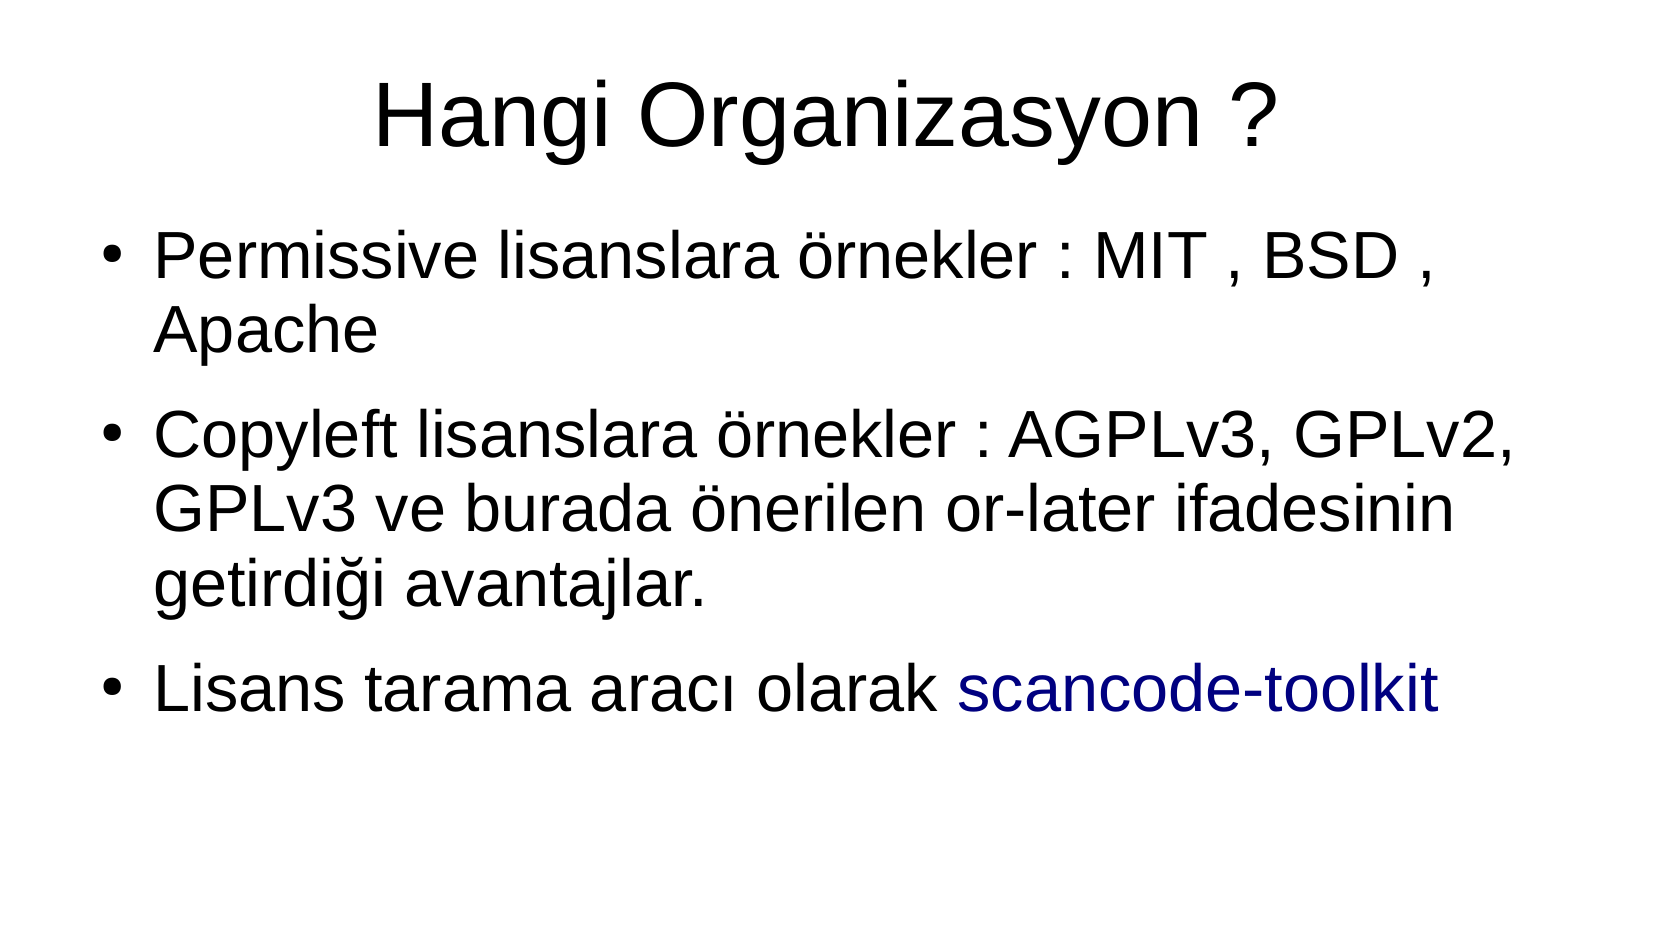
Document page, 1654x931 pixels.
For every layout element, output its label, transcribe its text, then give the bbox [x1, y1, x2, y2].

title Hangi Organizasyon ? [82, 37, 1571, 193]
list Permissive lisanslara örnekler : MIT , BSD , Apache Copyleft lisanslara örnekler : AGPLv3, GPLv2, GPLv3 ve burada önerilen or-later ifadesinin getirdiği avantajlar. Lisans tarama aracı olarak scancode-toolkit [82, 217, 1571, 758]
